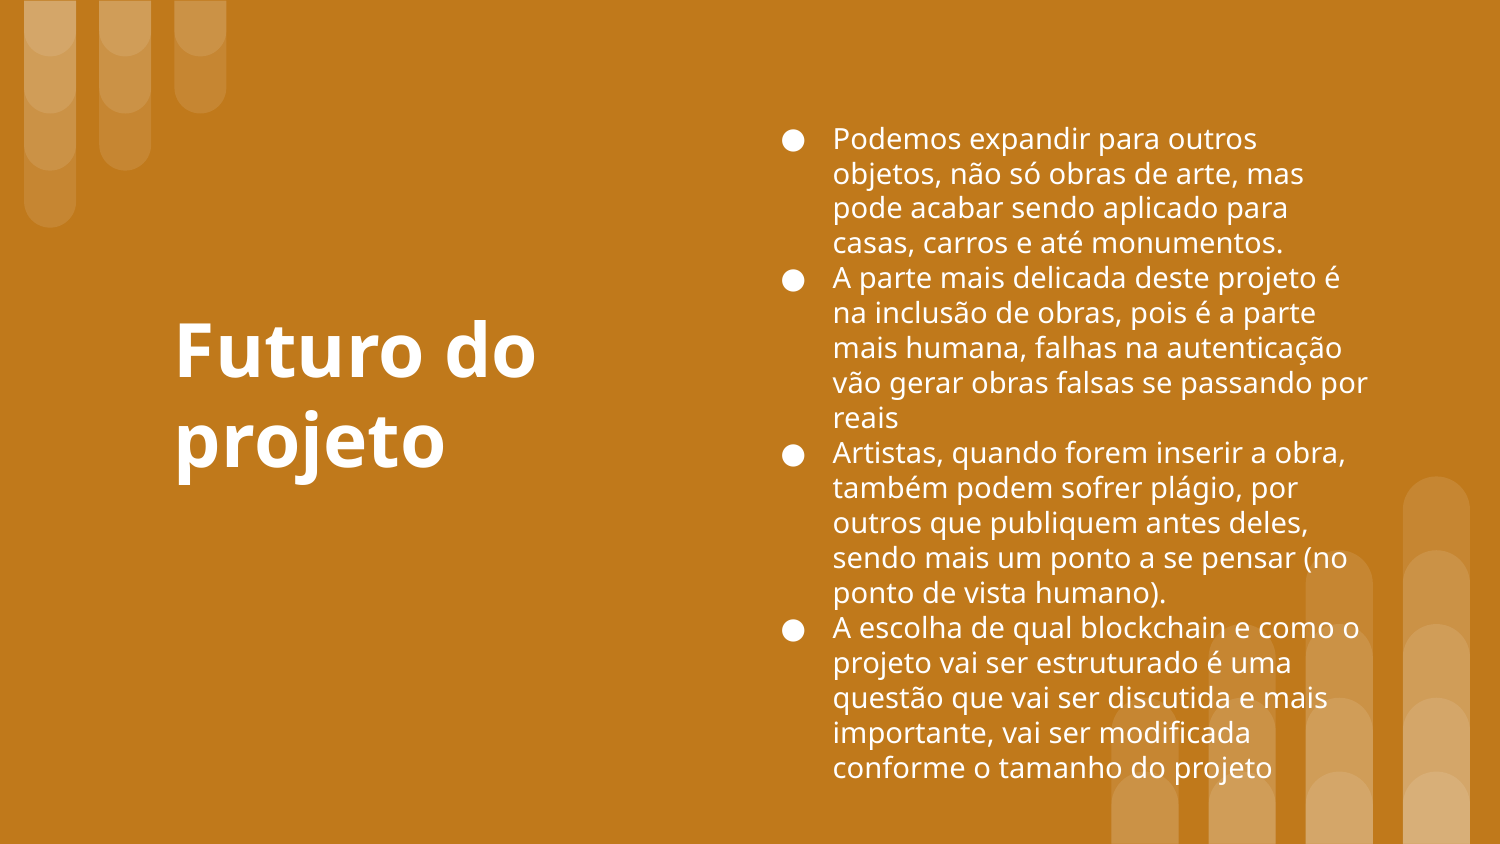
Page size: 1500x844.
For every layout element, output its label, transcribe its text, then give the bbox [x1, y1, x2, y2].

text_box Podemos expandir para outros objetos, não só obras de arte, mas pode acabar sendo aplicado para casas, carros e até monumentos. A parte mais delicada deste projeto é na inclusão de obras, pois é a parte mais humana, falhas na autenticação vão gerar obras falsas se passando por reais Artistas, quando forem inserir a obra, também podem sofrer plágio, por outros que publiquem antes deles, sendo mais um ponto a se pensar (no ponto de vista humano). A escolha de qual blockchain e como o projeto vai ser estruturado é uma questão que vai ser discutida e mais importante, vai ser modificada conforme o tamanho do projeto [742, 104, 1389, 800]
title Futuro do projeto [158, 238, 672, 547]
